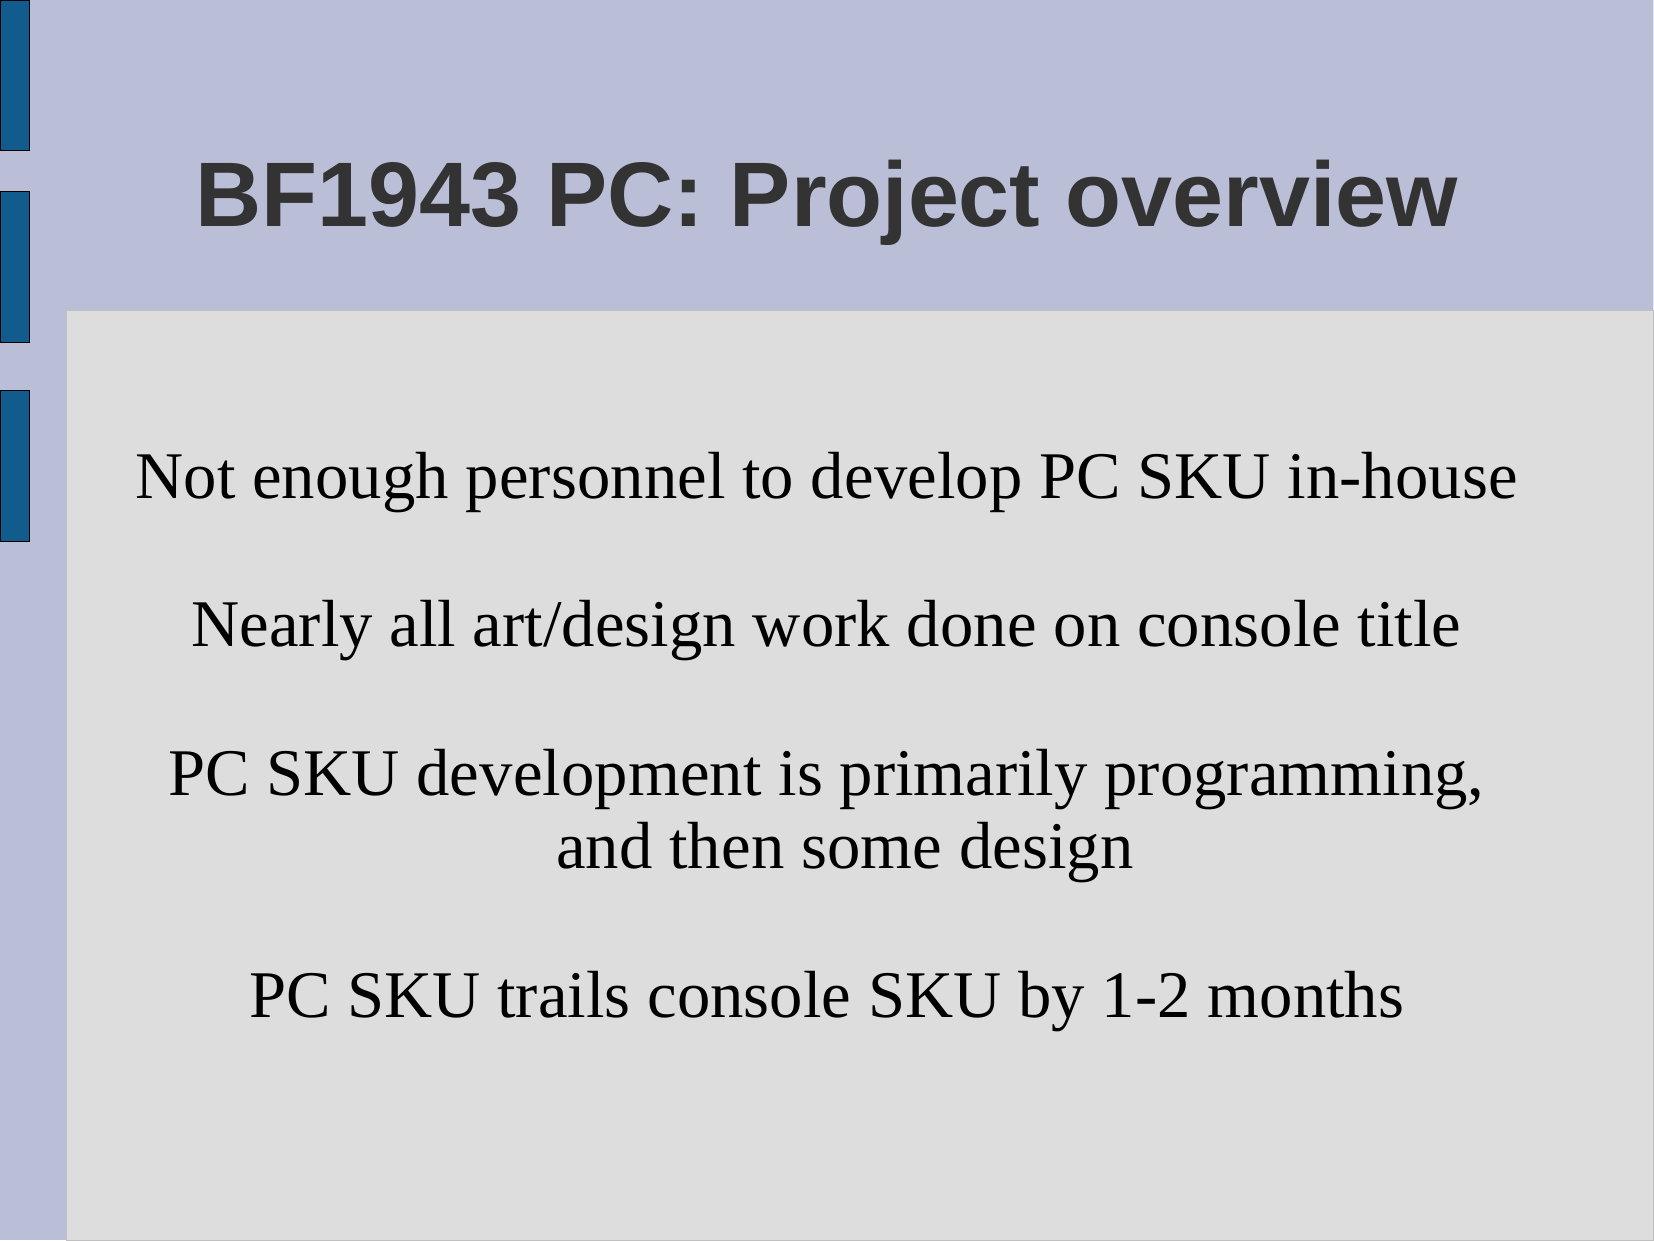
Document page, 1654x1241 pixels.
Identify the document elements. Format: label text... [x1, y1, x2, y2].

title BF1943 PC: Project overview [121, 91, 1534, 299]
subtitle Not enough personnel to develop PC SKU in-house Nearly all art/design work done on console title PC SKU development is primarily programming, and then some design PC SKU trails console SKU by 1-2 months [121, 344, 1534, 1127]
